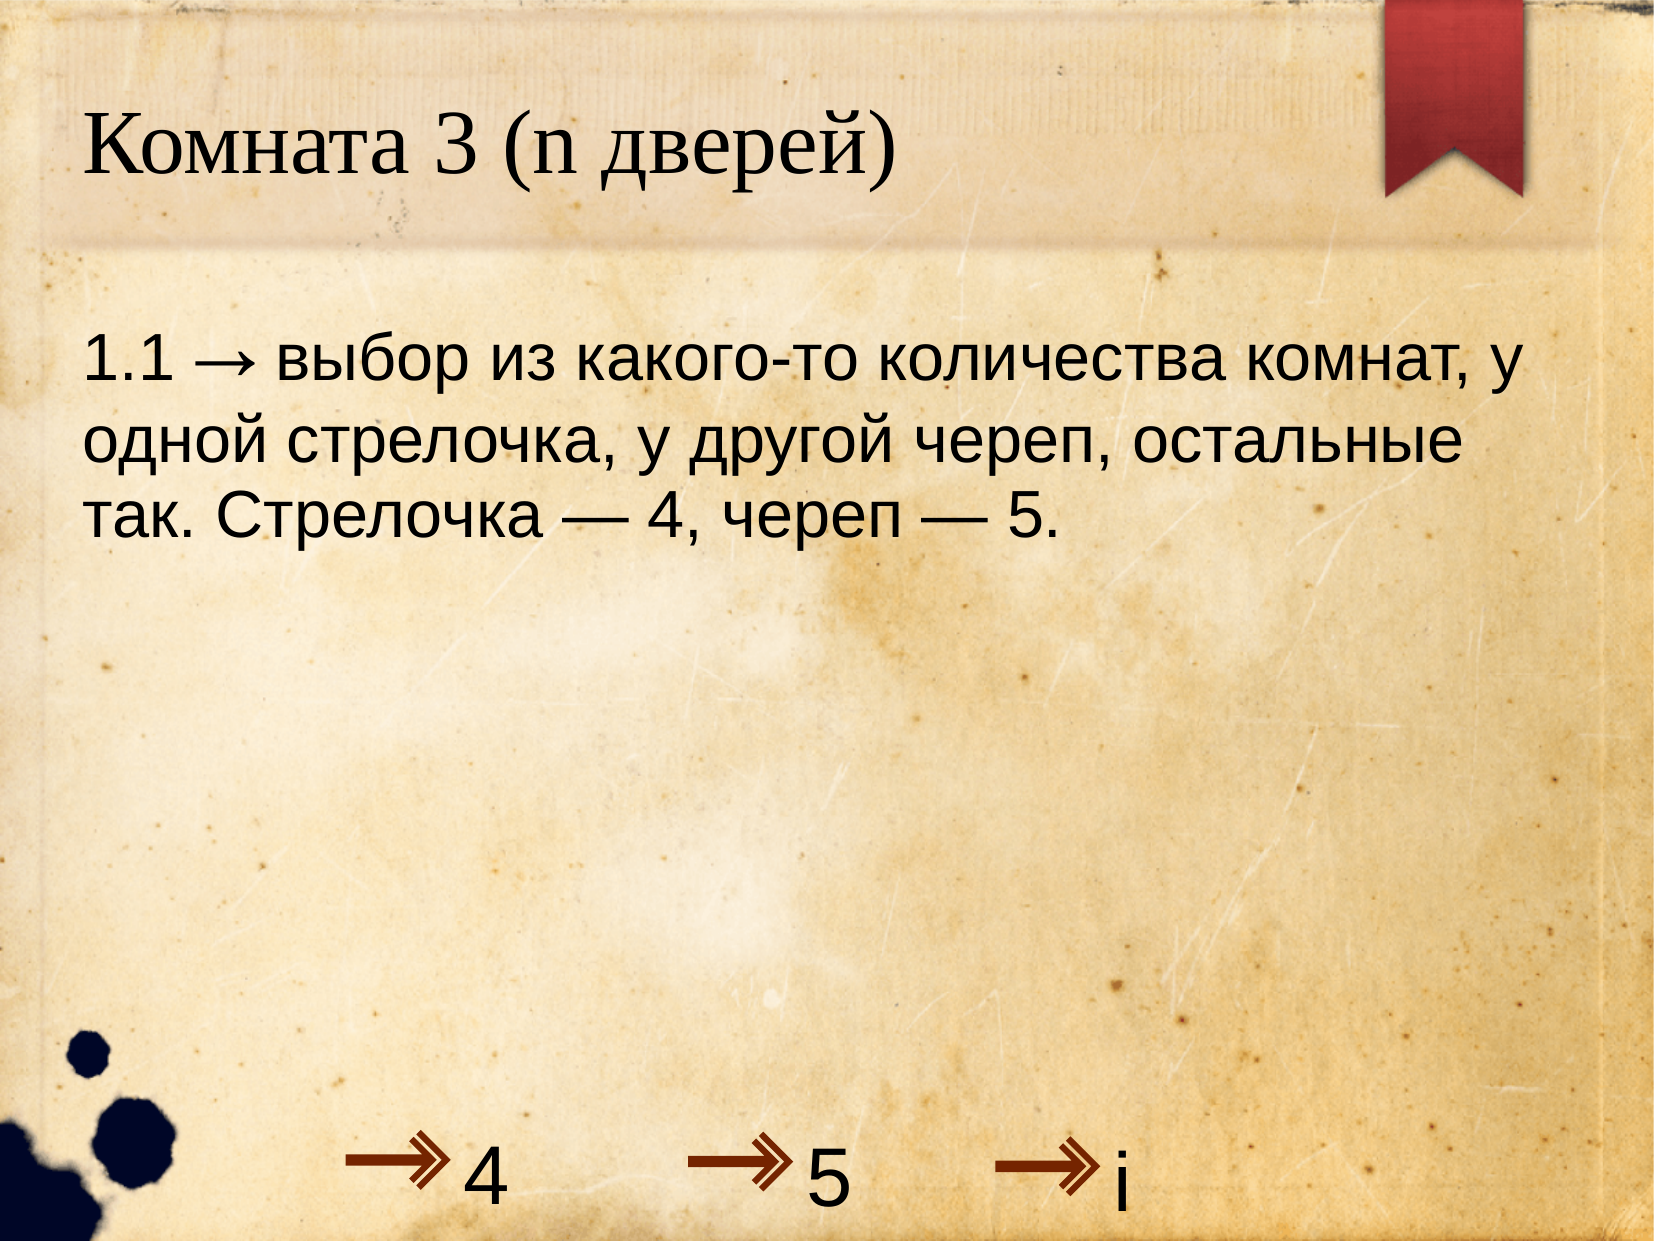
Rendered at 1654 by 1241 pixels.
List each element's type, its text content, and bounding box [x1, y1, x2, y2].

text_box 5 [791, 1123, 1028, 1217]
text_box 4 [448, 1122, 686, 1215]
subtitle 1.1→выбор из какого-то количества комнат, у одной стрелочка, у другой череп, остальные так. Стрелочка — 4, череп — 5. [82, 290, 1538, 1010]
picture [0, 0, 1654, 1241]
title Комната 3 (n дверей) [82, 49, 1347, 237]
text_box i [1098, 1128, 1335, 1222]
